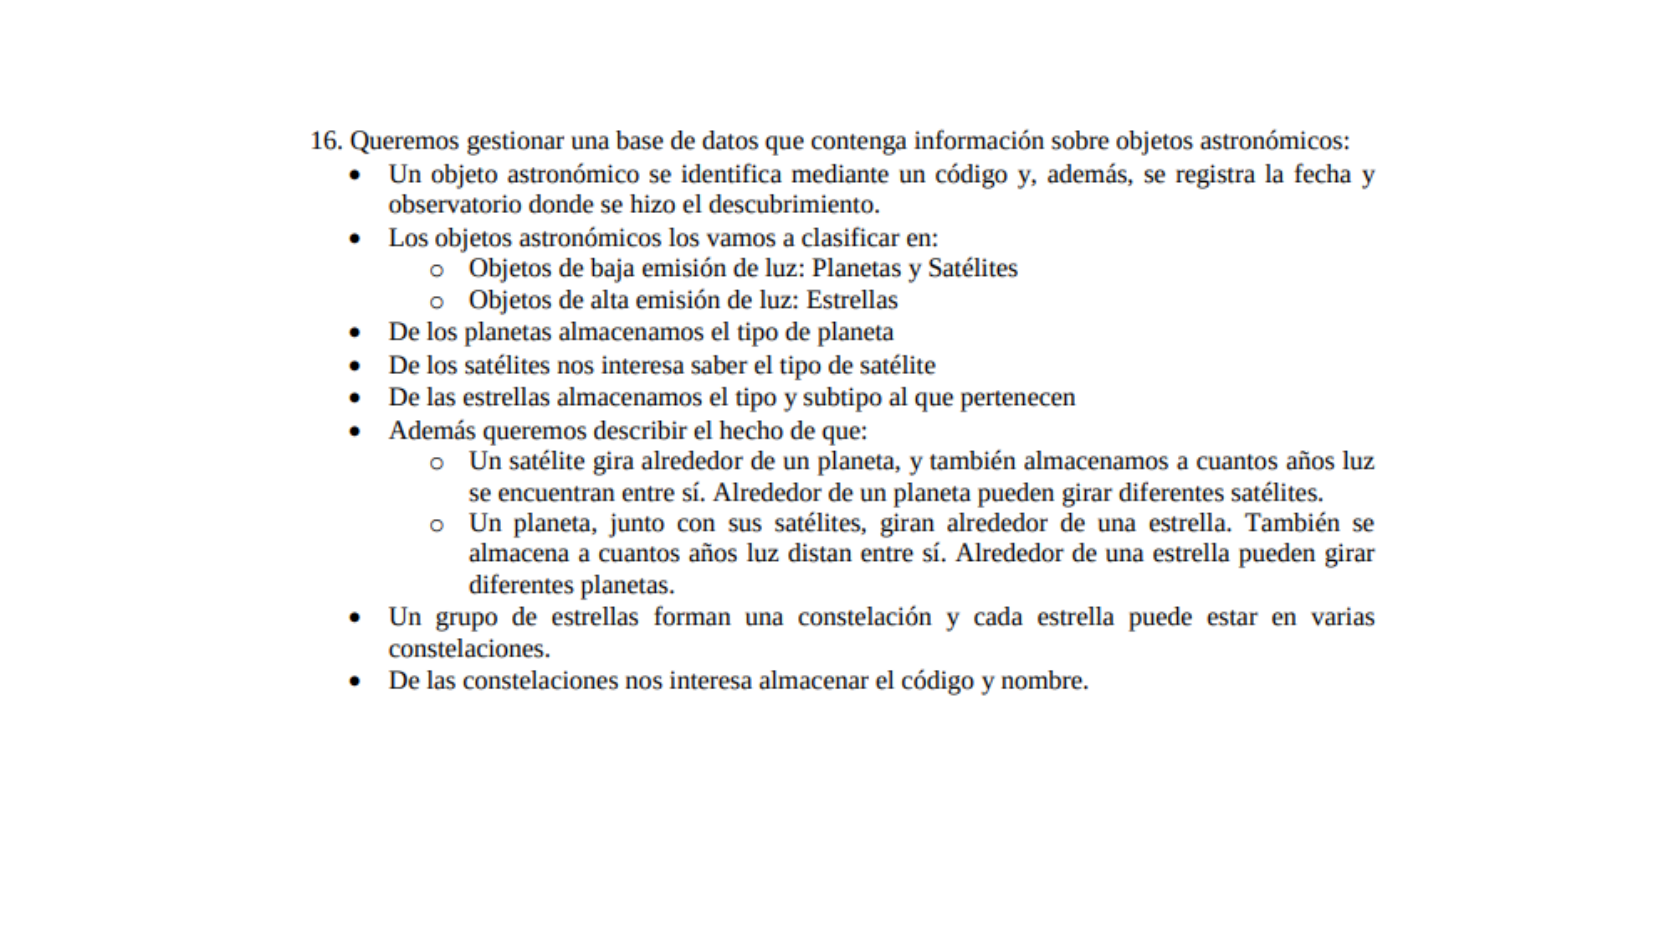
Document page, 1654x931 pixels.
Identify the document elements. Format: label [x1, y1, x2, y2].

picture [255, 104, 1423, 788]
